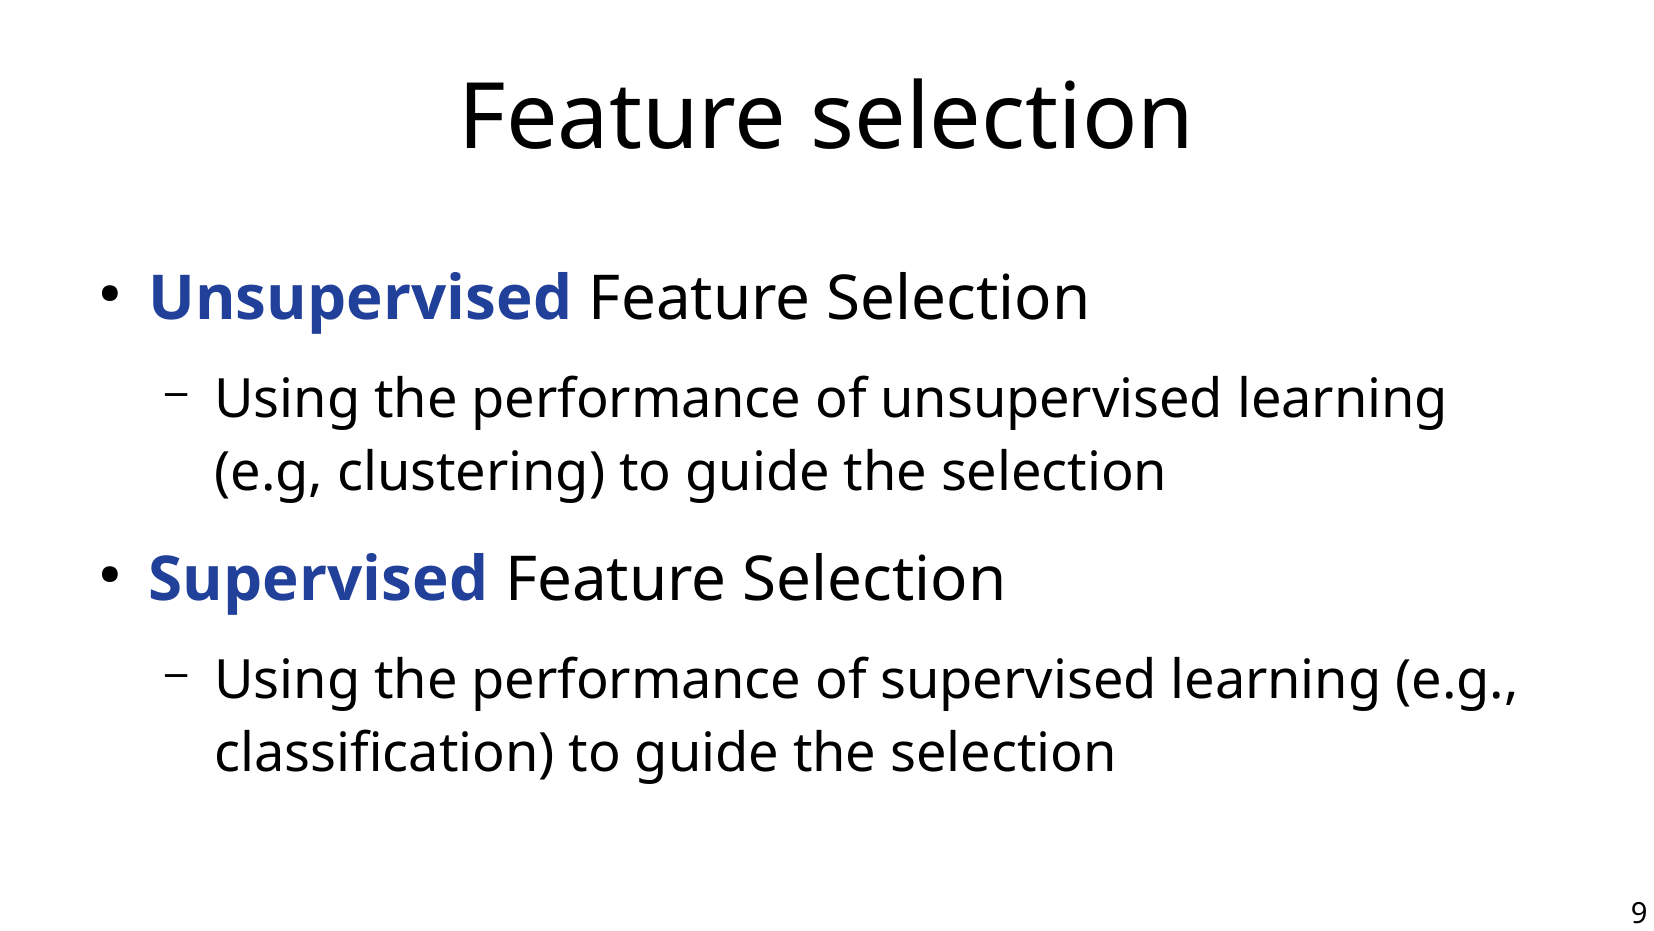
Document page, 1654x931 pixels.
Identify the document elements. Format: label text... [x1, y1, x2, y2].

list Unsupervised Feature Selection Using the performance of unsupervised learning (e.g, clustering) to guide the selection Supervised Feature Selection Using the performance of supervised learning (e.g., classification) to guide the selection [82, 253, 1571, 793]
title Feature selection [82, 1, 1571, 226]
